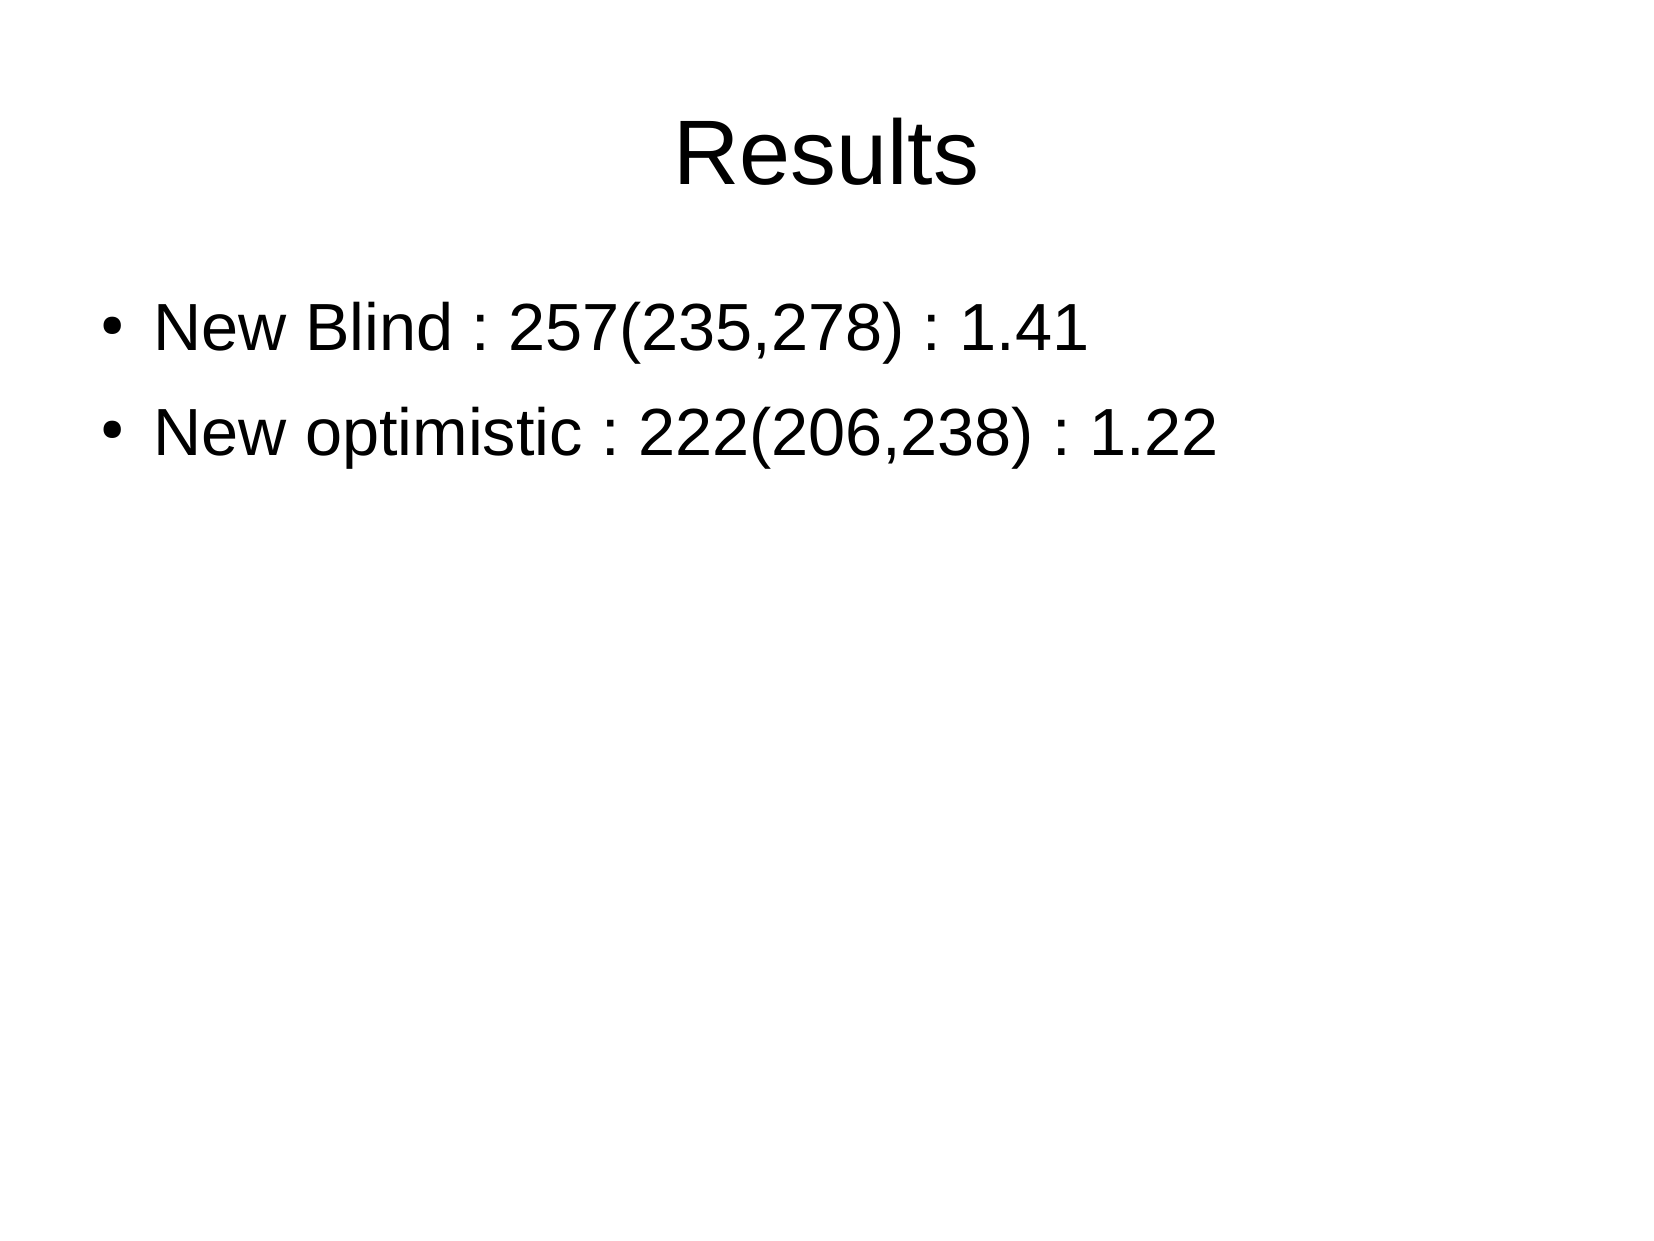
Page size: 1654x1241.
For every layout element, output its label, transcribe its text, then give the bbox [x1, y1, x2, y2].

list New Blind : 257(235,278) : 1.41 New optimistic : 222(206,238) : 1.22 [82, 290, 1571, 1010]
title Results [82, 49, 1571, 257]
